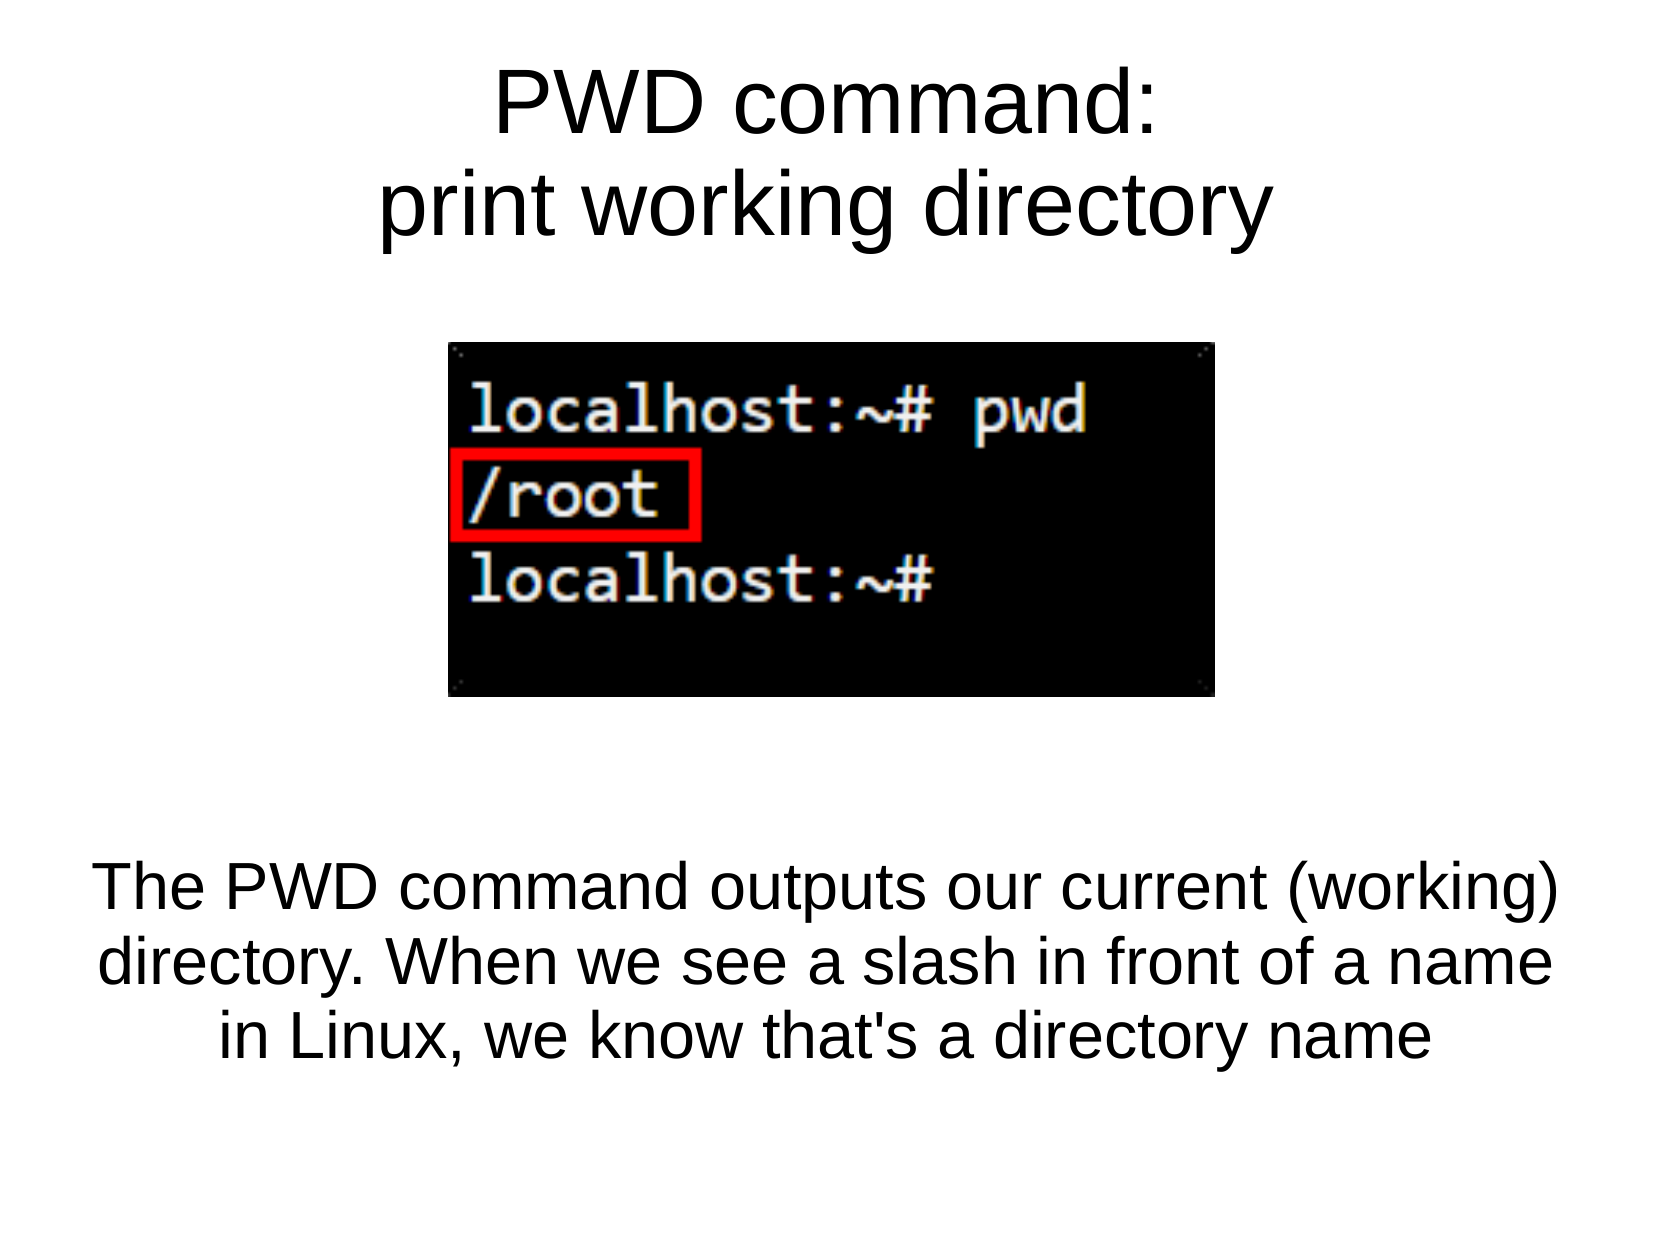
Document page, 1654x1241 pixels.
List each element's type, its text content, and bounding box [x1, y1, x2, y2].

picture [448, 342, 1215, 697]
title PWD command: print working directory [82, 49, 1571, 257]
subtitle The PWD command outputs our current (working) directory. When we see a slash in front of a name in Linux, we know that's a directory name [82, 290, 1571, 1109]
